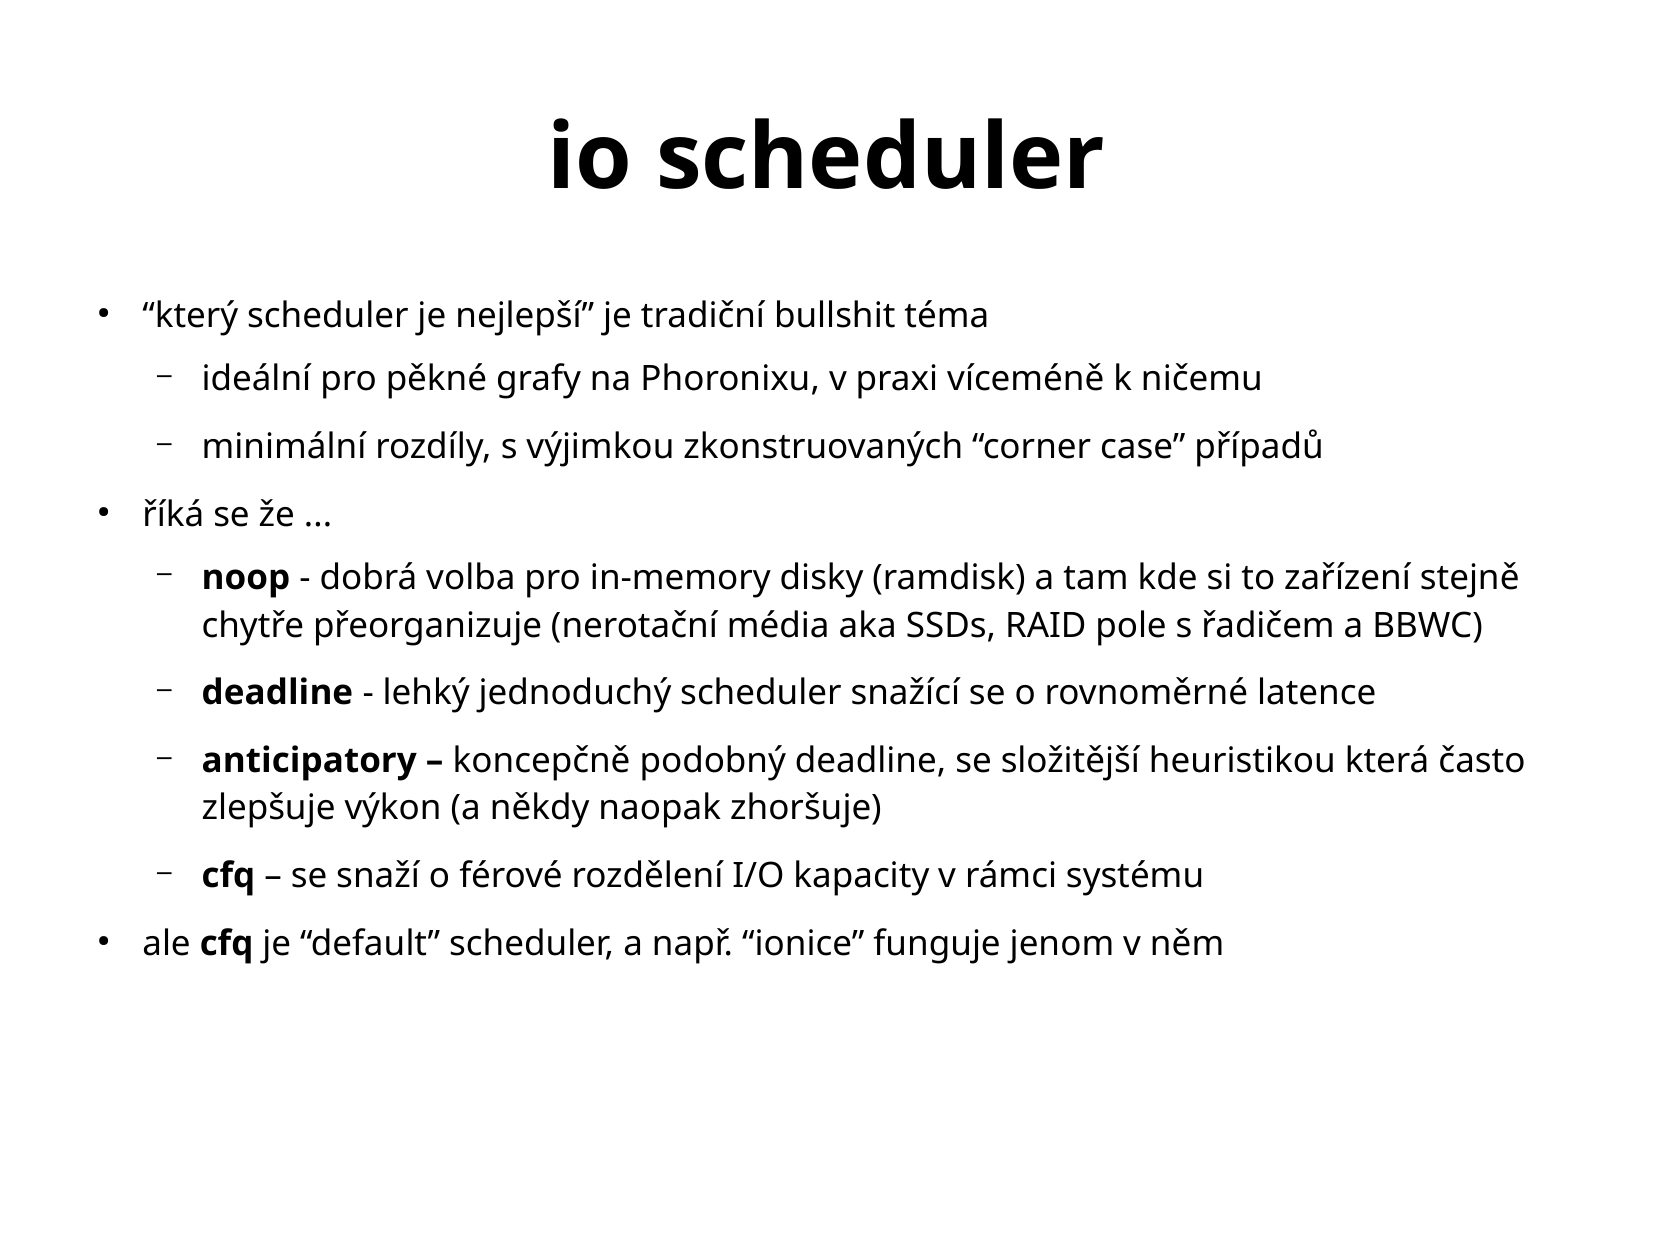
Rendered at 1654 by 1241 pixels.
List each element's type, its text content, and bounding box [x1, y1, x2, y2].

title io scheduler [82, 49, 1571, 257]
list “který scheduler je nejlepší” je tradiční bullshit téma ideální pro pěkné grafy na Phoronixu, v praxi víceméně k ničemu minimální rozdíly, s výjimkou zkonstruovaných “corner case” případů říká se že ... noop - dobrá volba pro in-memory disky (ramdisk) a tam kde si to zařízení stejně chytře přeorganizuje (nerotační média aka SSDs, RAID pole s řadičem a BBWC) deadline - lehký jednoduchý scheduler snažící se o rovnoměrné latence anticipatory – koncepčně podobný deadline, se složitější heuristikou která často zlepšuje výkon (a někdy naopak zhoršuje) cfq – se snaží o férové rozdělení I/O kapacity v rámci systému ale cfq je “default” scheduler, a např. “ionice” funguje jenom v něm [82, 290, 1538, 1010]
